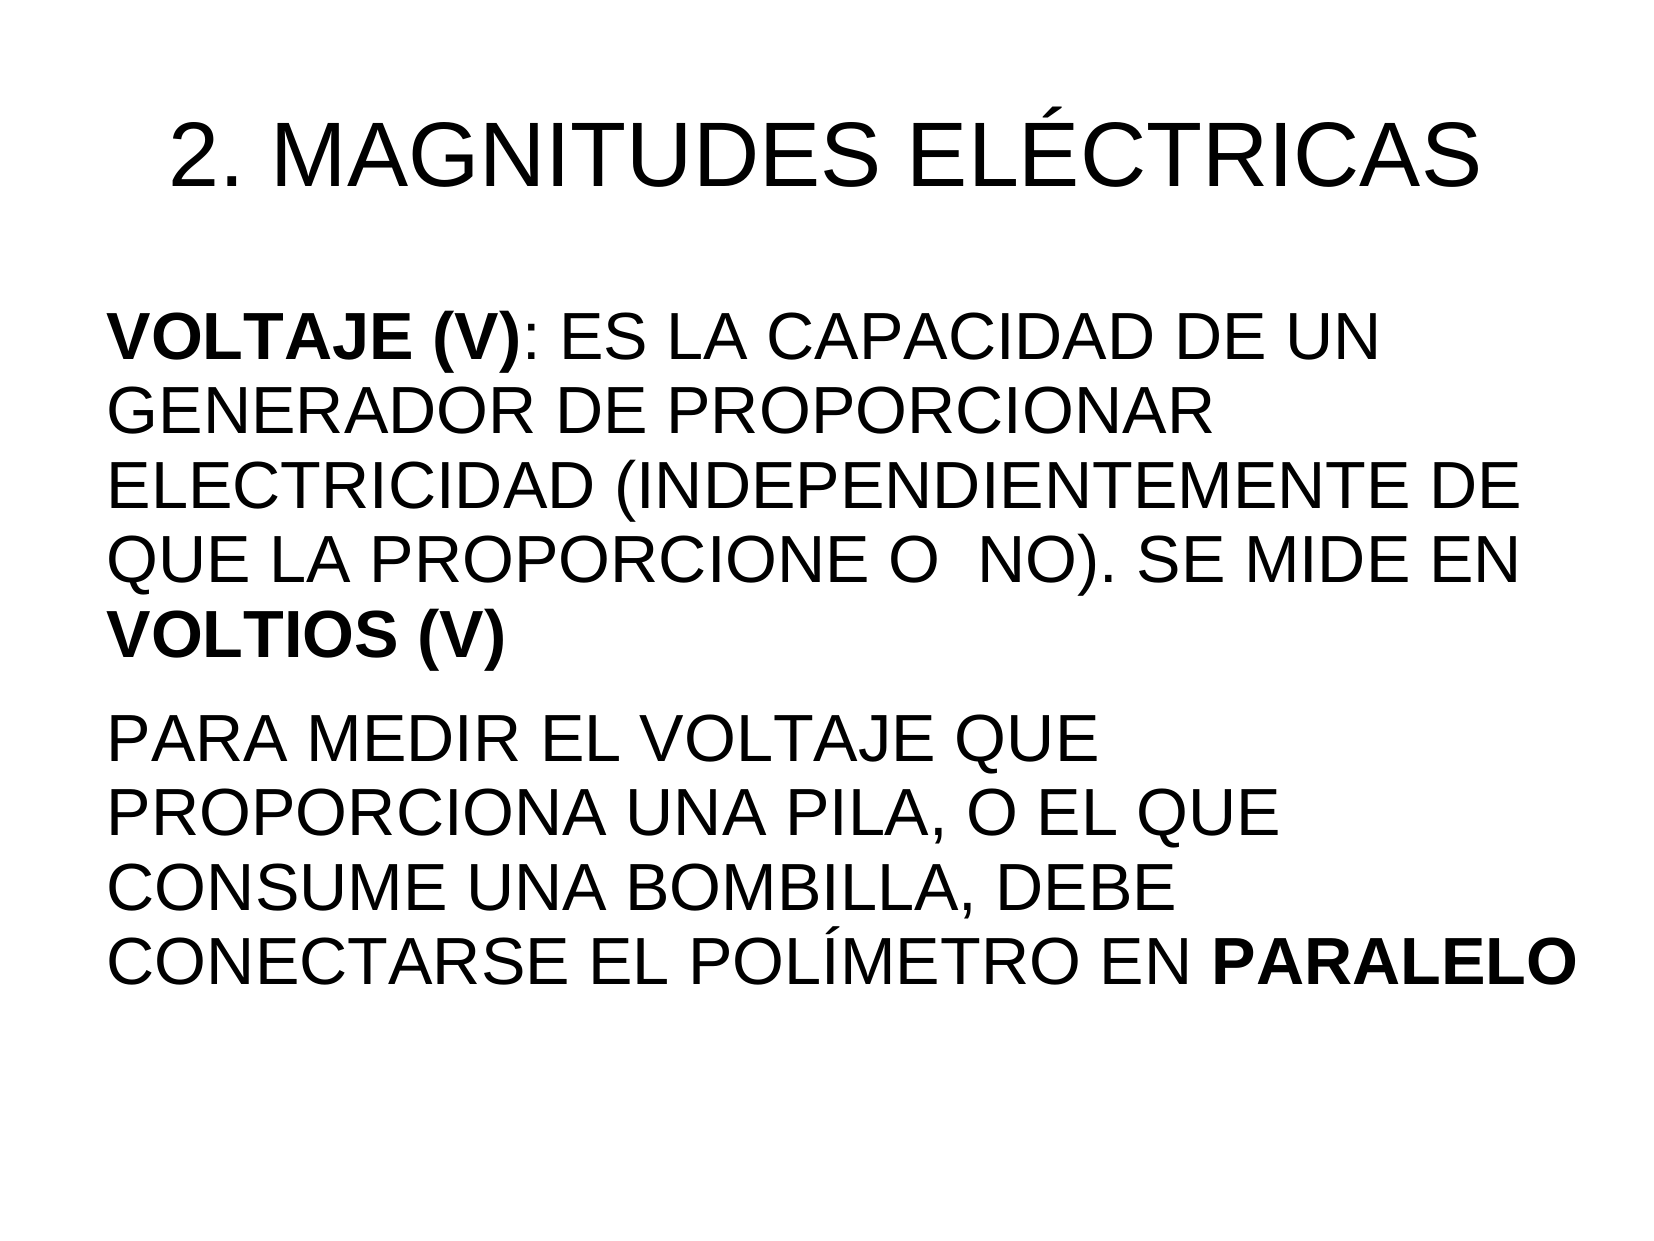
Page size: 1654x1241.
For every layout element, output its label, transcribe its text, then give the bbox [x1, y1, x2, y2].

list VOLTAJE (V): ES LA CAPACIDAD DE UN GENERADOR DE PROPORCIONAR ELECTRICIDAD (INDEPENDIENTEMENTE DE QUE LA PROPORCIONE O NO). SE MIDE EN VOLTIOS (V) PARA MEDIR EL VOLTAJE QUE PROPORCIONA UNA PILA, O EL QUE CONSUME UNA BOMBILLA, DEBE CONECTARSE EL POLÍMETRO EN PARALELO [106, 295, 1595, 1114]
title 2. MAGNITUDES ELÉCTRICAS [82, 46, 1571, 260]
